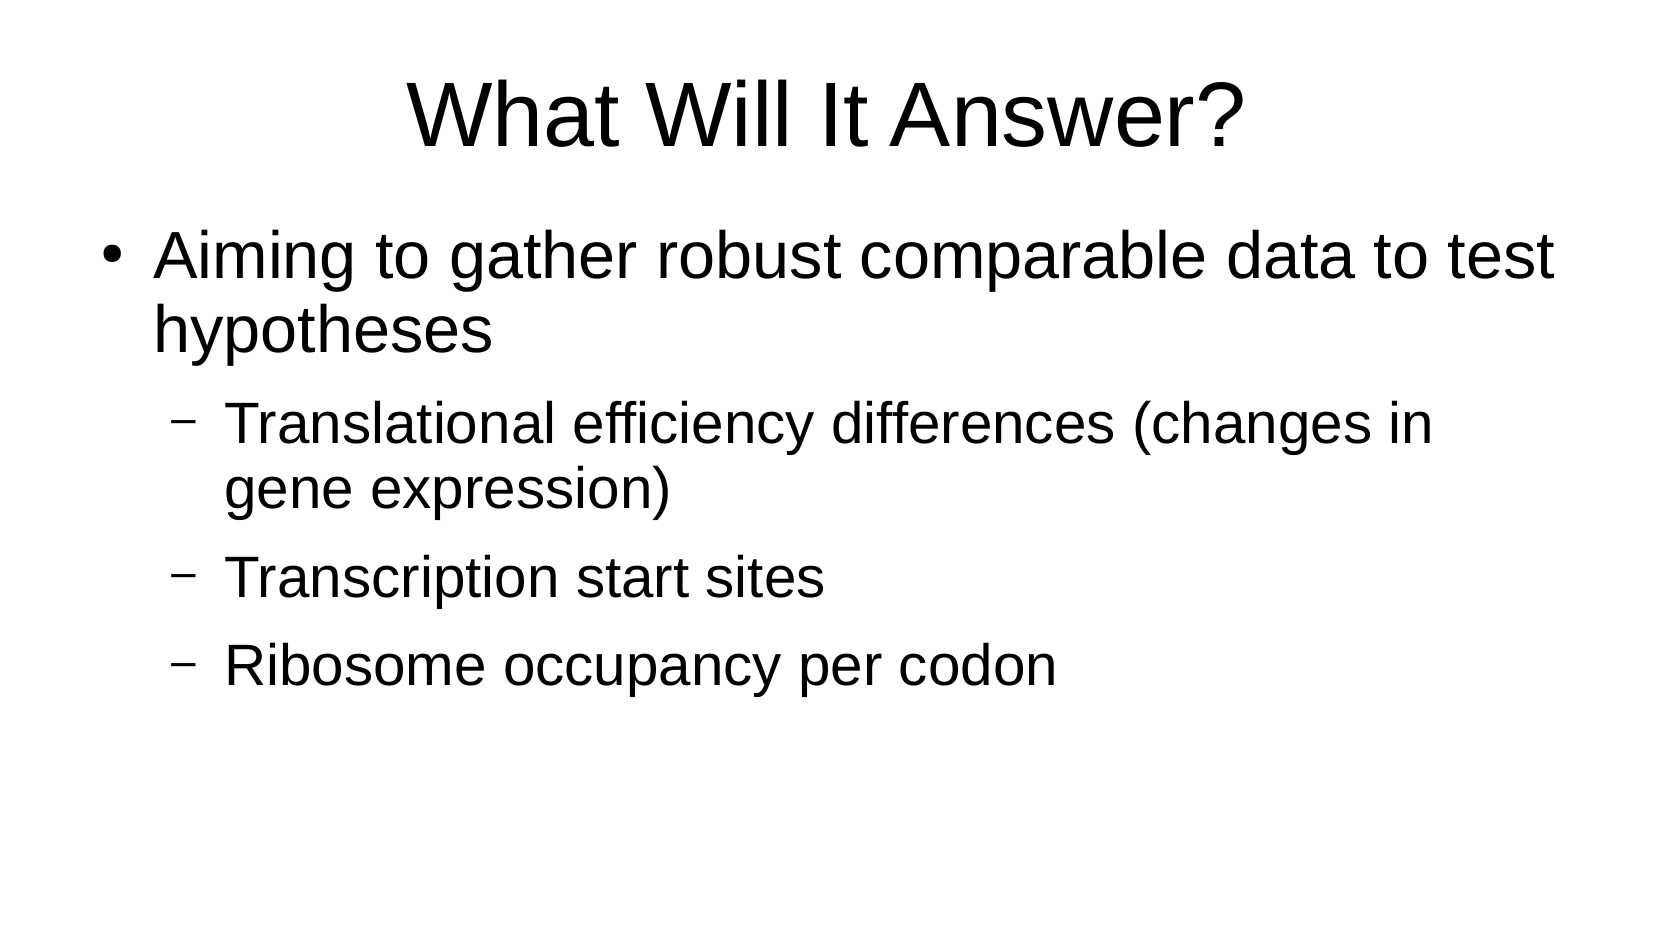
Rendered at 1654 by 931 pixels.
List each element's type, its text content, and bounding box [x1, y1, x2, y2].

list Aiming to gather robust comparable data to test hypotheses Translational efficiency differences (changes in gene expression) Transcription start sites Ribosome occupancy per codon [82, 217, 1571, 758]
title What Will It Answer? [82, 37, 1571, 193]
